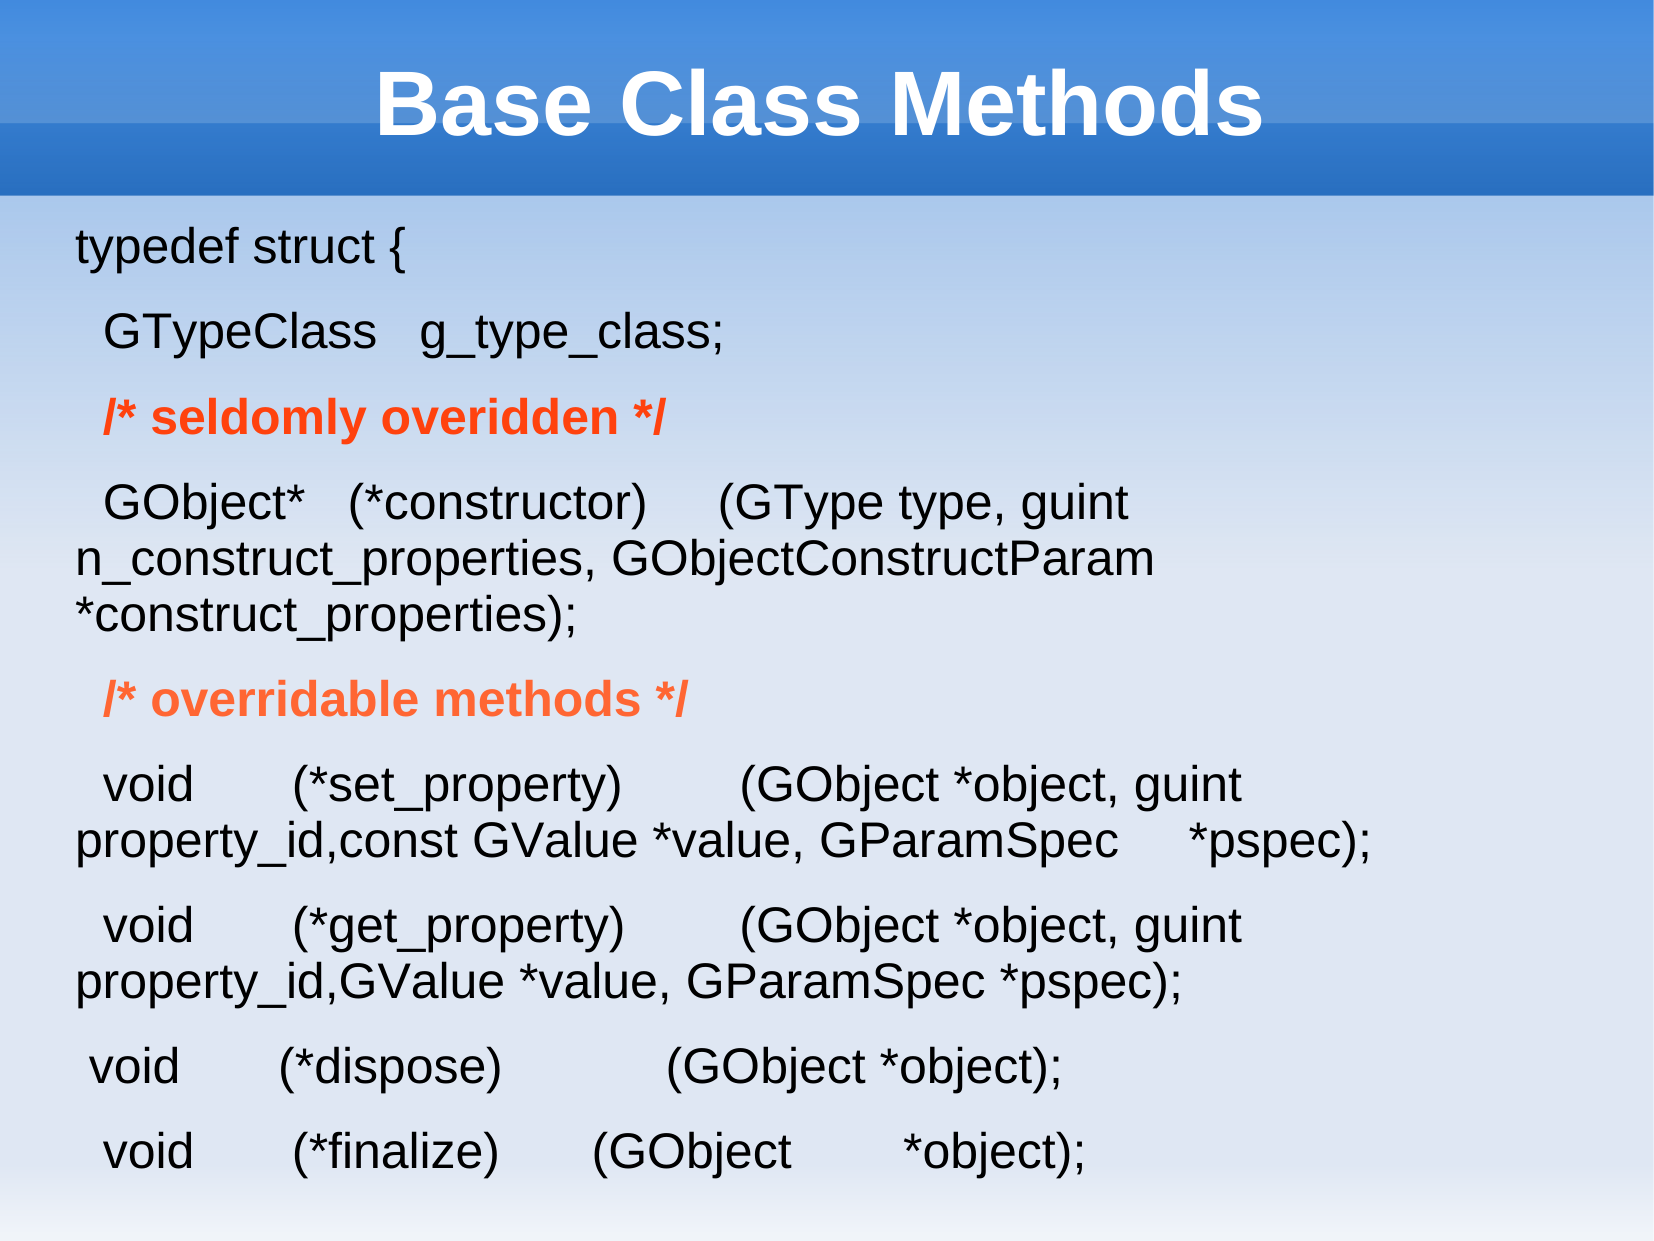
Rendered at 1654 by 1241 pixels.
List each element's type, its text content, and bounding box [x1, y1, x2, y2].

title Base Class Methods [76, 7, 1565, 200]
list typedef struct { GTypeClass g_type_class; /* seldomly overidden */ GObject* (*constructor) (GType type, guint n_construct_properties, GObjectConstructParam *construct_properties); /* overridable methods */ void (*set_property) (GObject *object, guint property_id,const GValue *value, GParamSpec *pspec); void (*get_property) (GObject *object, guint property_id,GValue *value, GParamSpec *pspec); void (*dispose) (GObject *object); void (*finalize) (GObject *object); [75, 218, 1564, 1180]
picture [0, 0, 1654, 1241]
